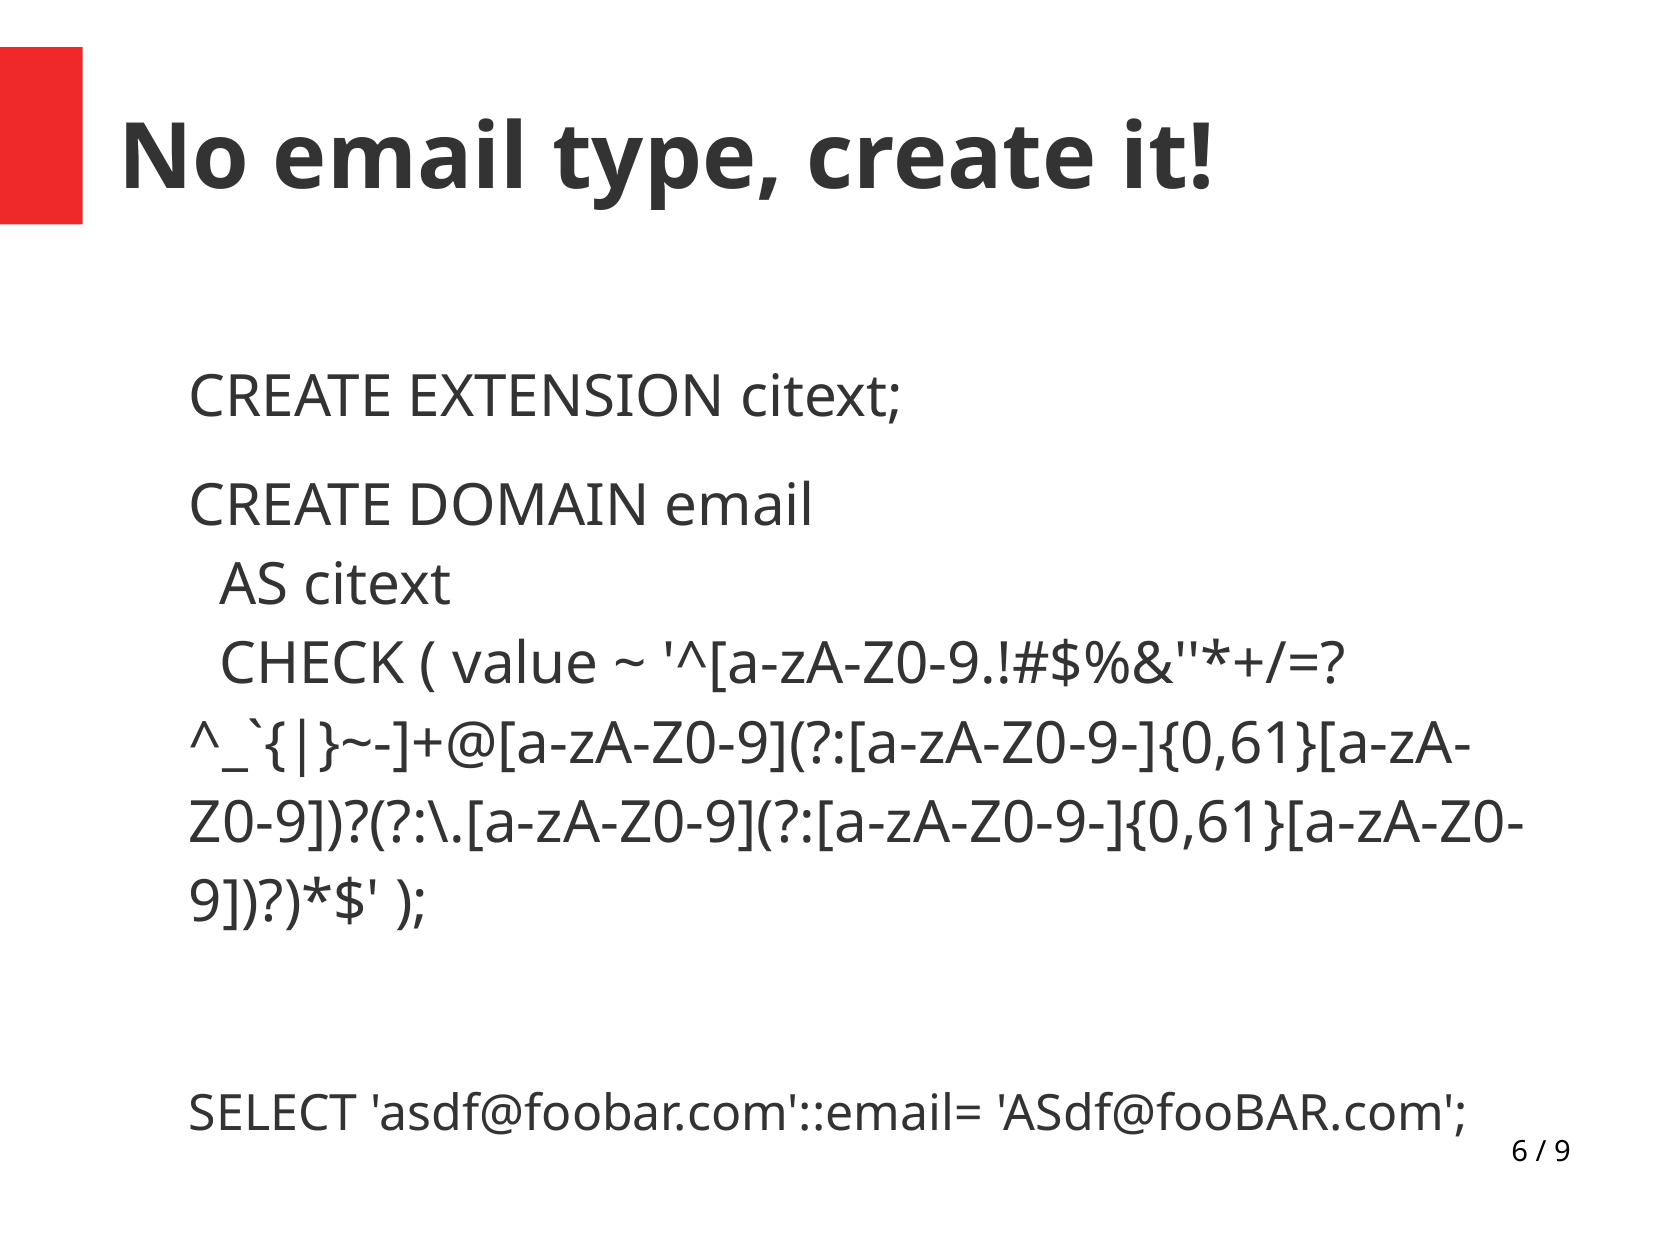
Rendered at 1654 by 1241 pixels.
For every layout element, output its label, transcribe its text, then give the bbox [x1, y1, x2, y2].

list CREATE EXTENSION citext; CREATE DOMAIN email AS citext CHECK ( value ~ '^[a-zA-Z0-9.!#$%&''*+/=?^_`{|}~-]+@[a-zA-Z0-9](?:[a-zA-Z0-9-]{0,61}[a-zA-Z0-9])?(?:\.[a-zA-Z0-9](?:[a-zA-Z0-9-]{0,61}[a-zA-Z0-9])?)*$' ); SELECT 'asdf@foobar.com'::email= 'ASdf@fooBAR.com'; [118, 354, 1536, 1074]
title No email type, create it! [118, 49, 1571, 257]
